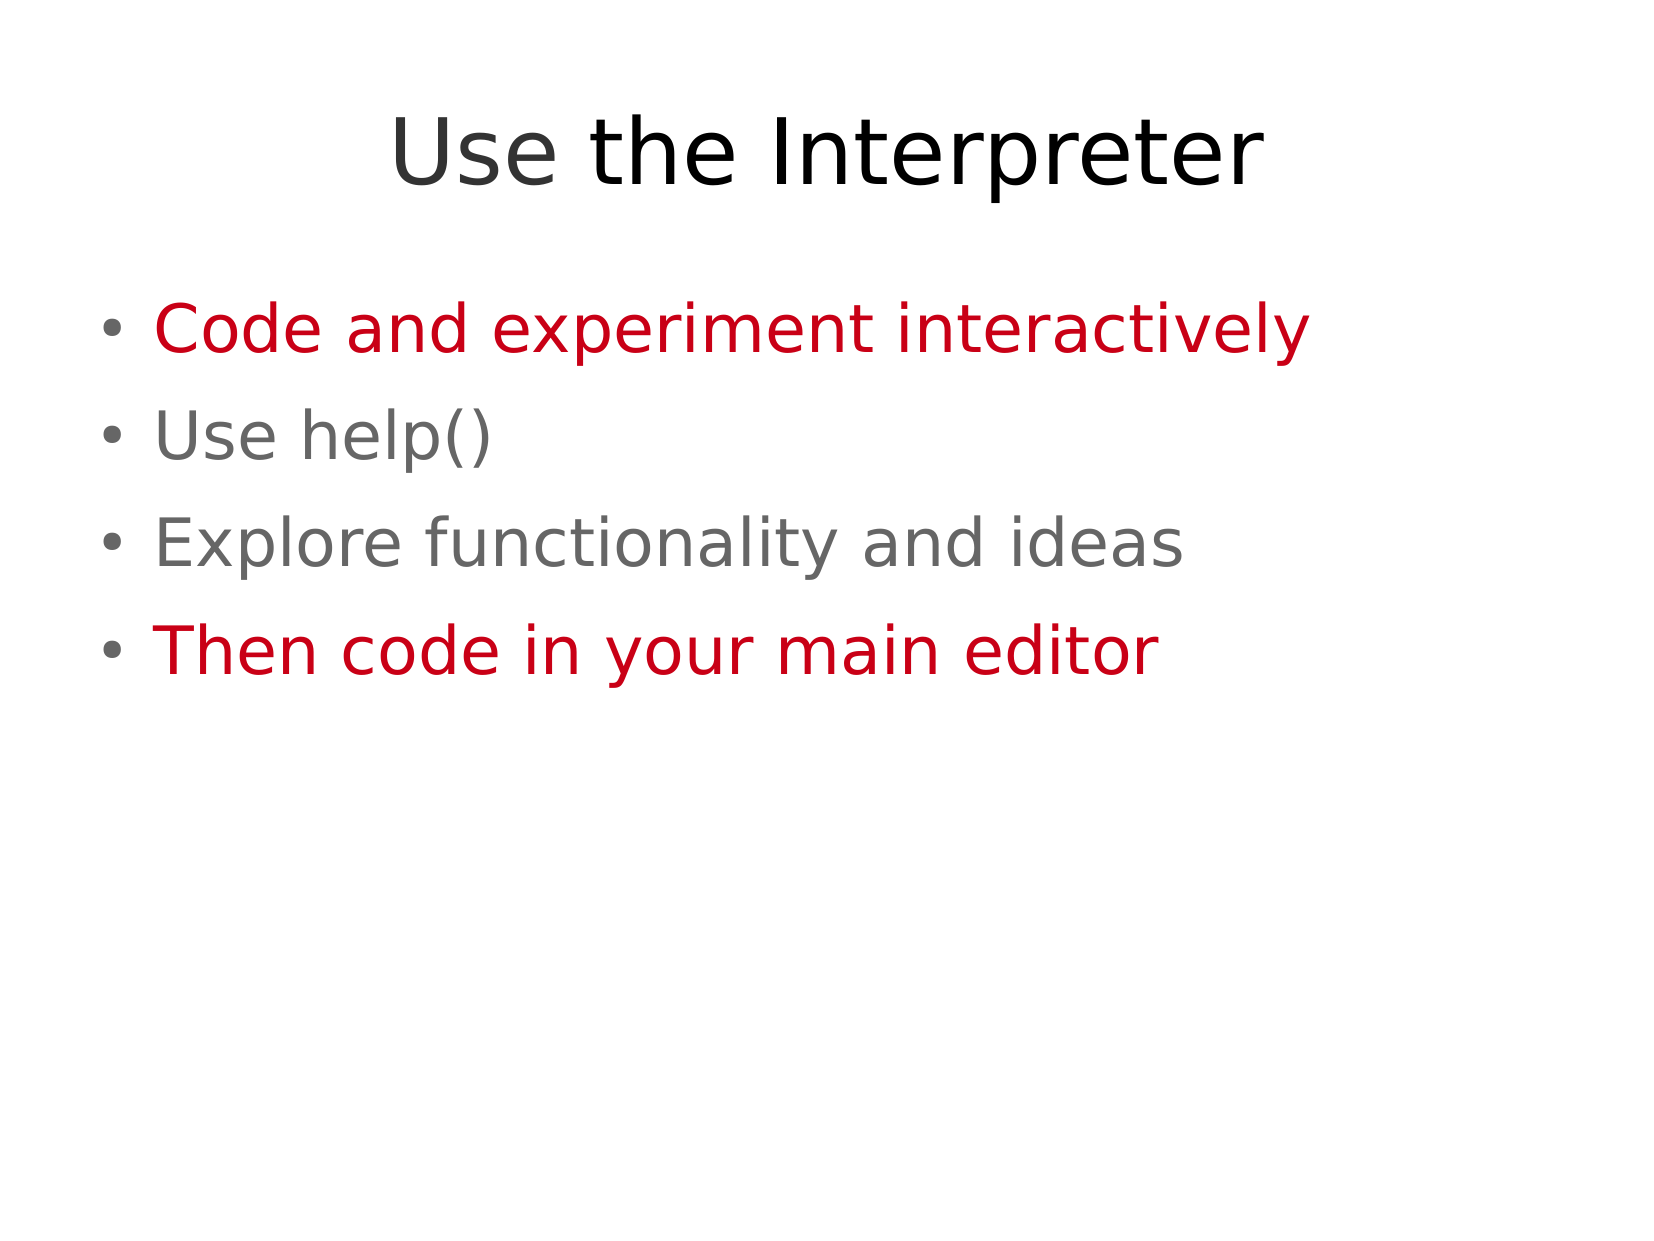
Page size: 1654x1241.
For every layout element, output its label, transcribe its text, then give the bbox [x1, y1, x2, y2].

list Code and experiment interactively Use help() Explore functionality and ideas Then code in your main editor [82, 290, 1571, 1109]
title Use the Interpreter [82, 56, 1571, 250]
